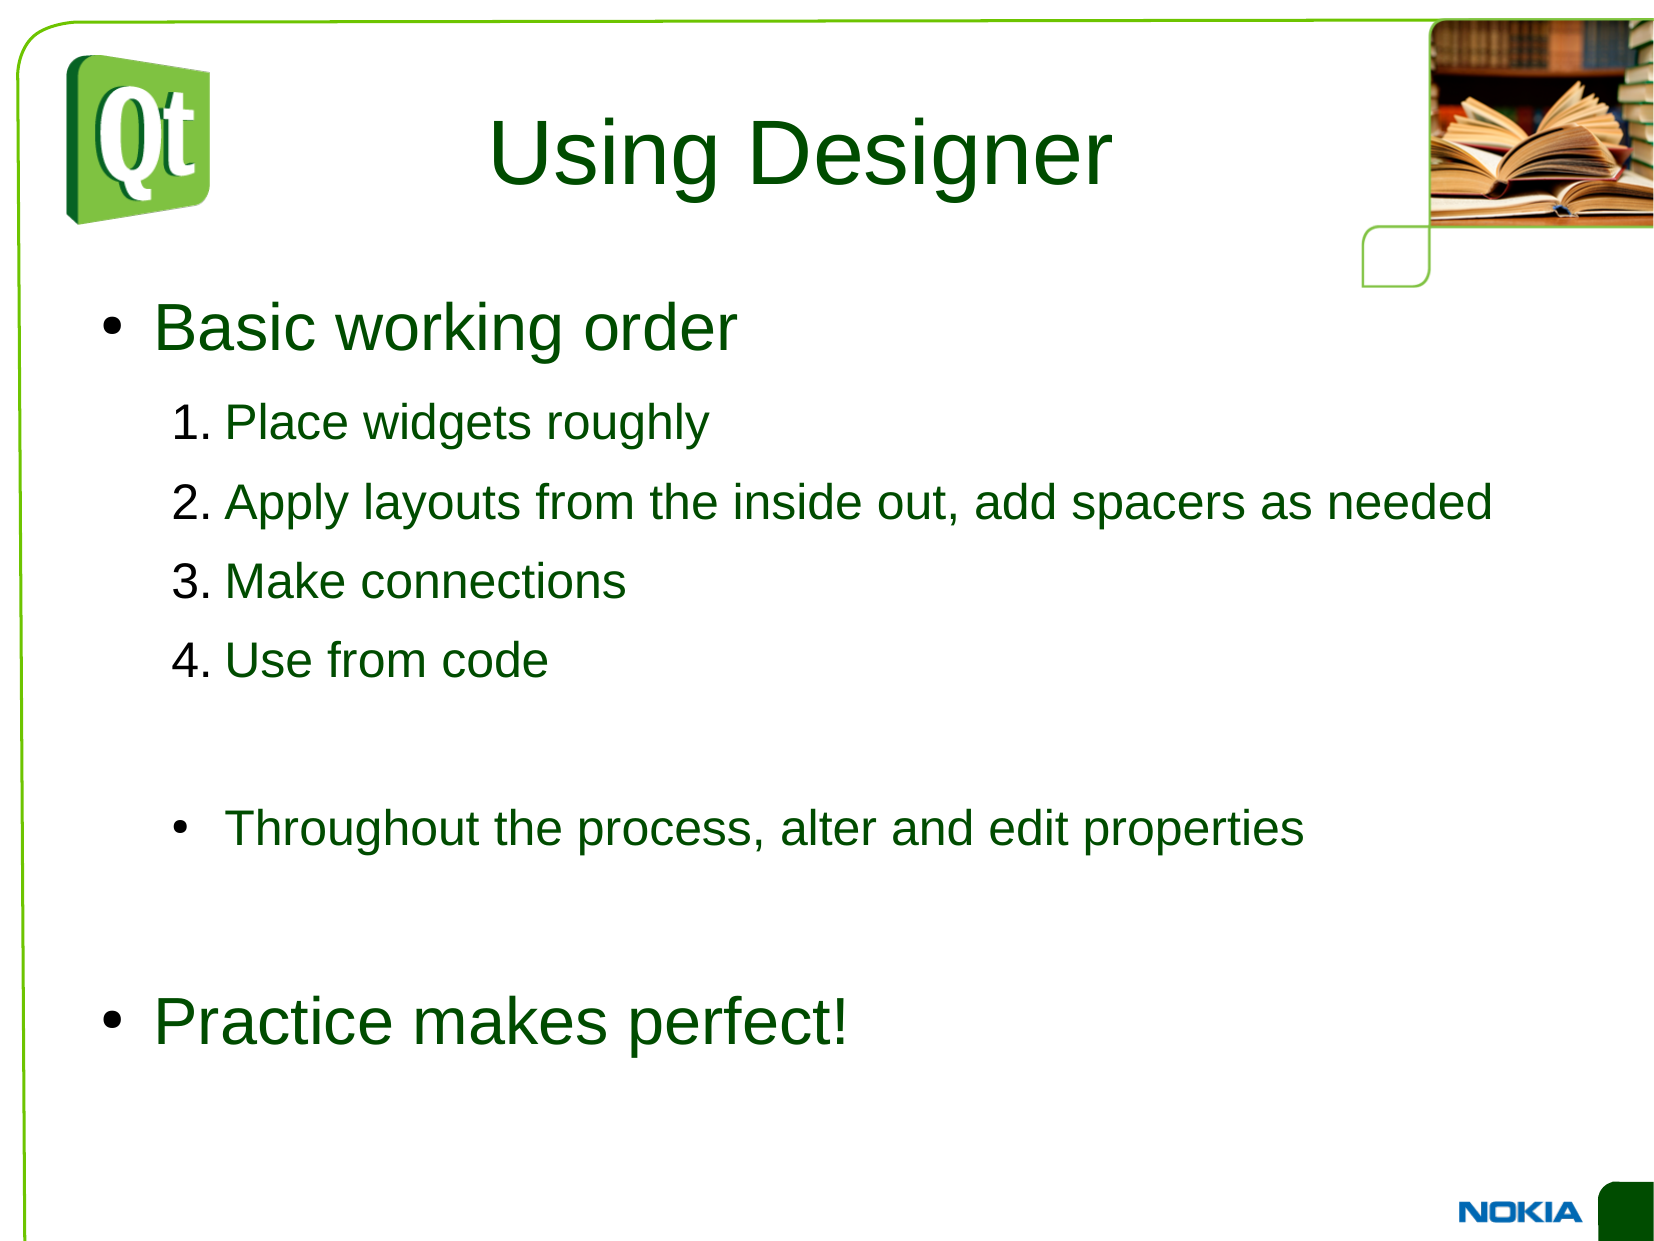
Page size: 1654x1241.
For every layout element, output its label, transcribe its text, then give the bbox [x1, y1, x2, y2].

picture [66, 55, 210, 225]
picture [1459, 1201, 1583, 1223]
list Basic working order Place widgets roughly Apply layouts from the inside out, add spacers as needed Make connections Use from code Throughout the process, alter and edit properties Practice makes perfect! [82, 290, 1571, 1094]
picture [1338, 7, 1654, 308]
title Using Designer [263, 49, 1338, 257]
